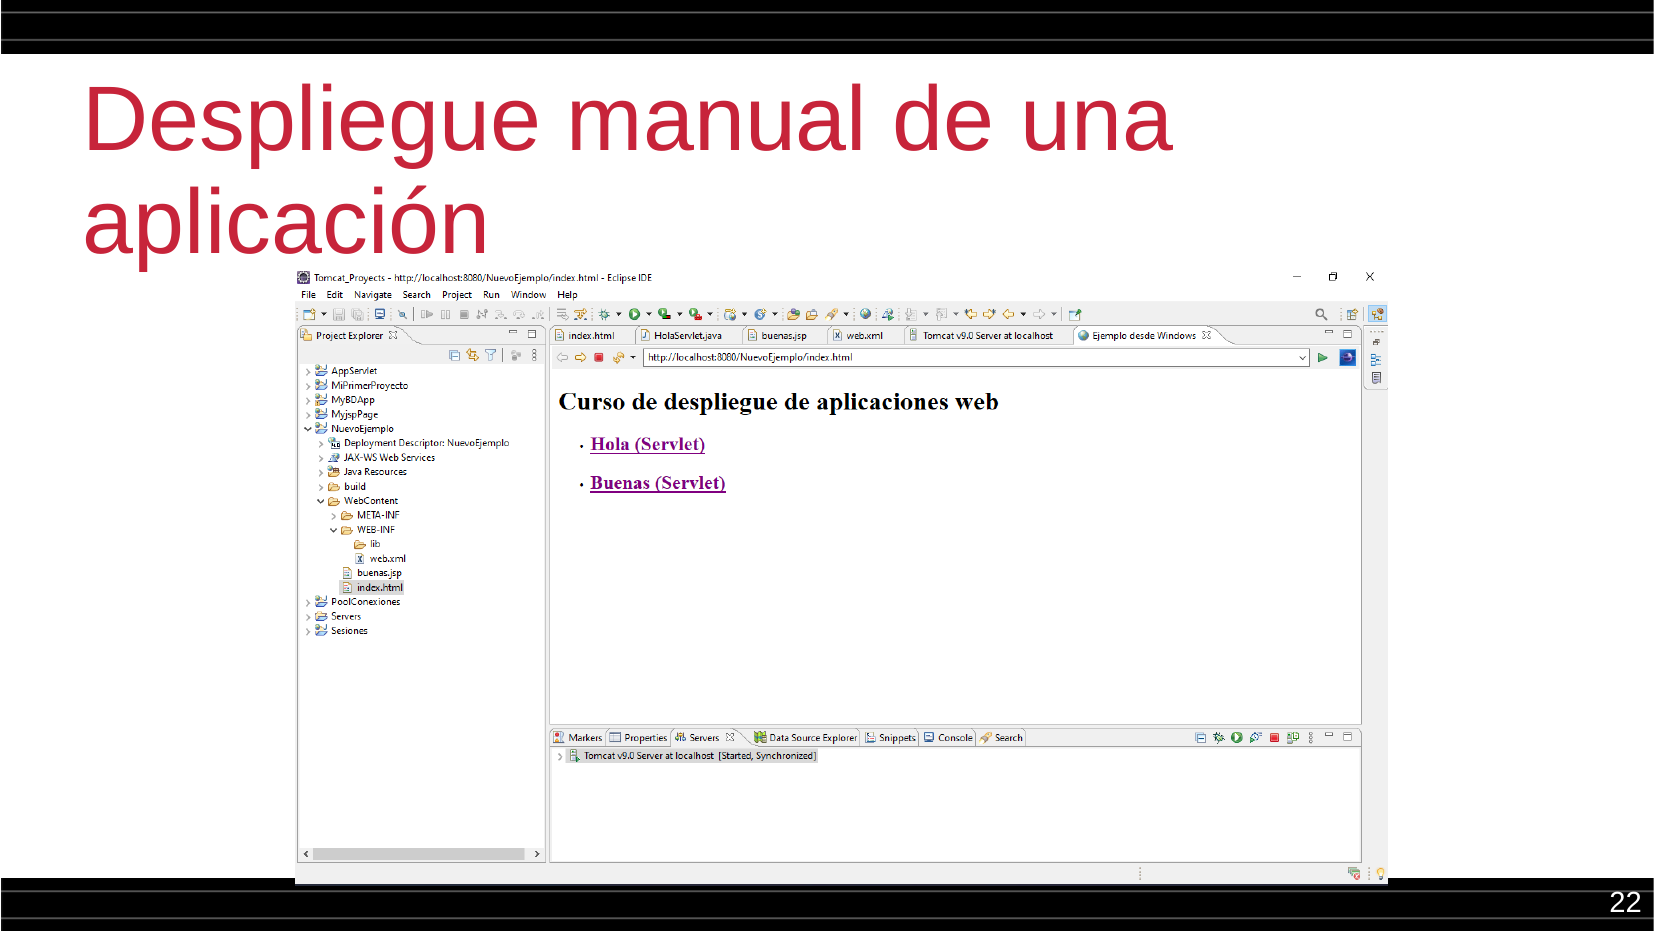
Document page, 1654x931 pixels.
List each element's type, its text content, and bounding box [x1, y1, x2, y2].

picture [1, 268, 1654, 931]
picture [1, 0, 1654, 54]
title Despliegue manual de una aplicación [82, 67, 1571, 273]
